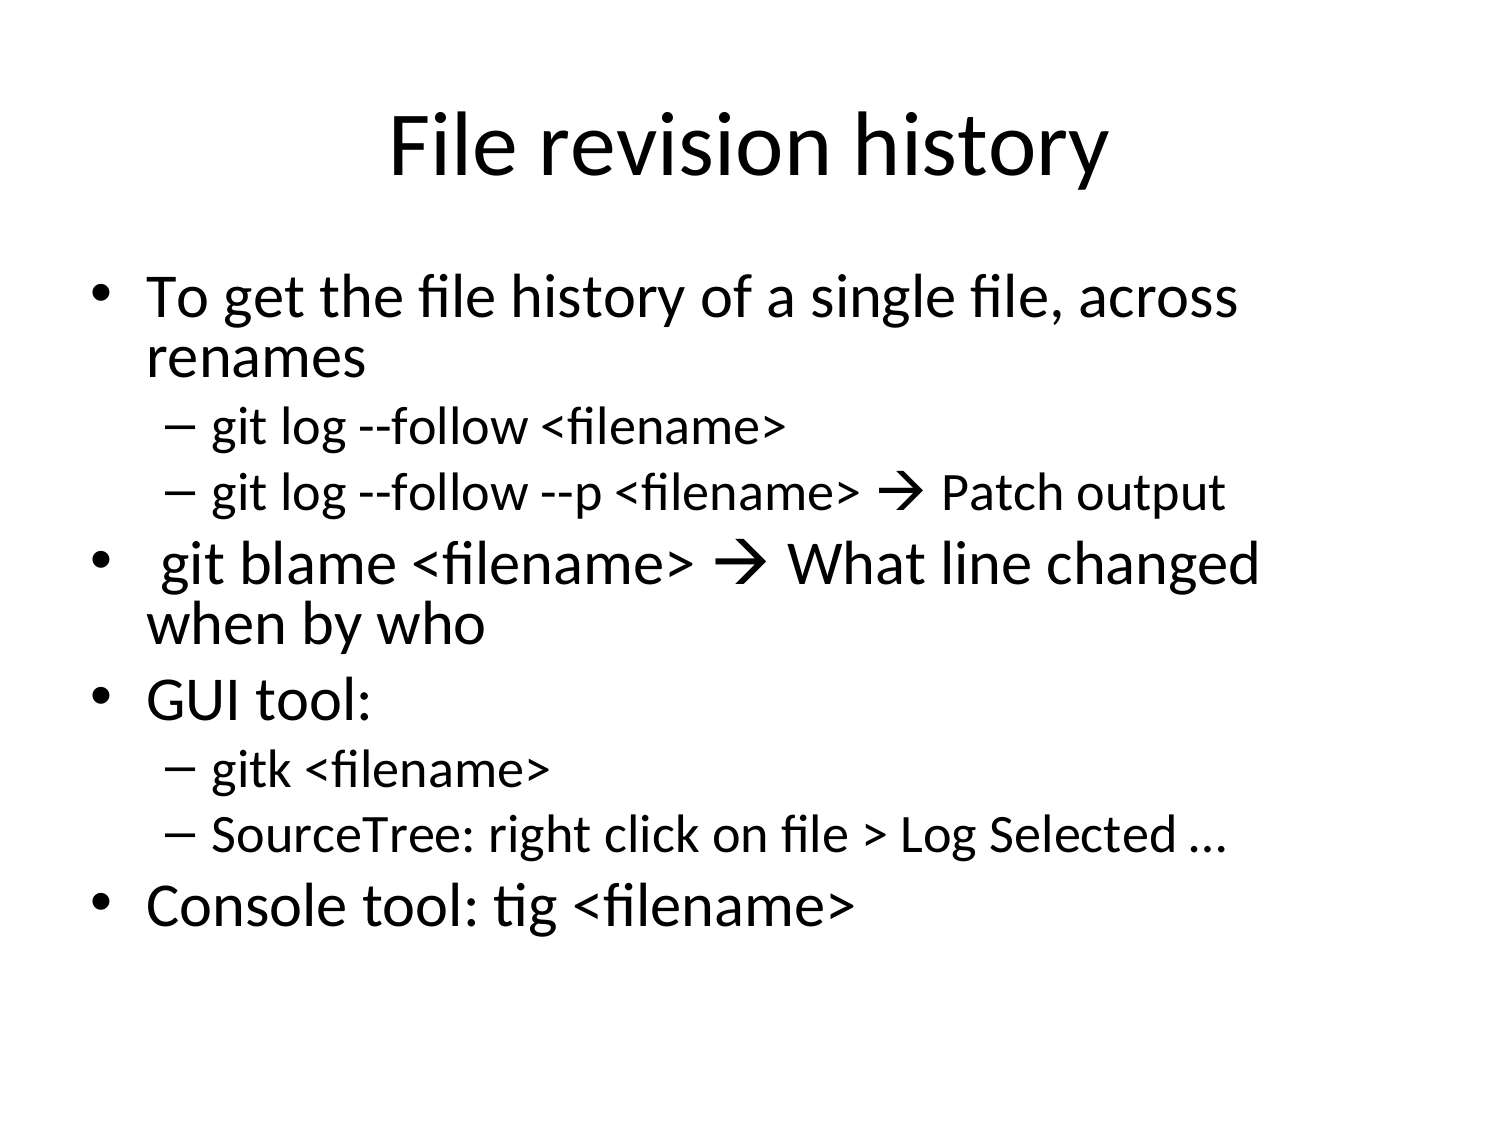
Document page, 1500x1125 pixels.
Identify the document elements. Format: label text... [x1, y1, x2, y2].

list To get the file history of a single file, across renames git log --follow <filename> git log --follow --p <filename>  Patch output git blame <filename>  What line changed when by who GUI tool: gitk <filename> SourceTree: right click on file > Log Selected … Console tool: tig <filename> [75, 262, 1426, 1032]
title File revision history [75, 45, 1426, 233]
